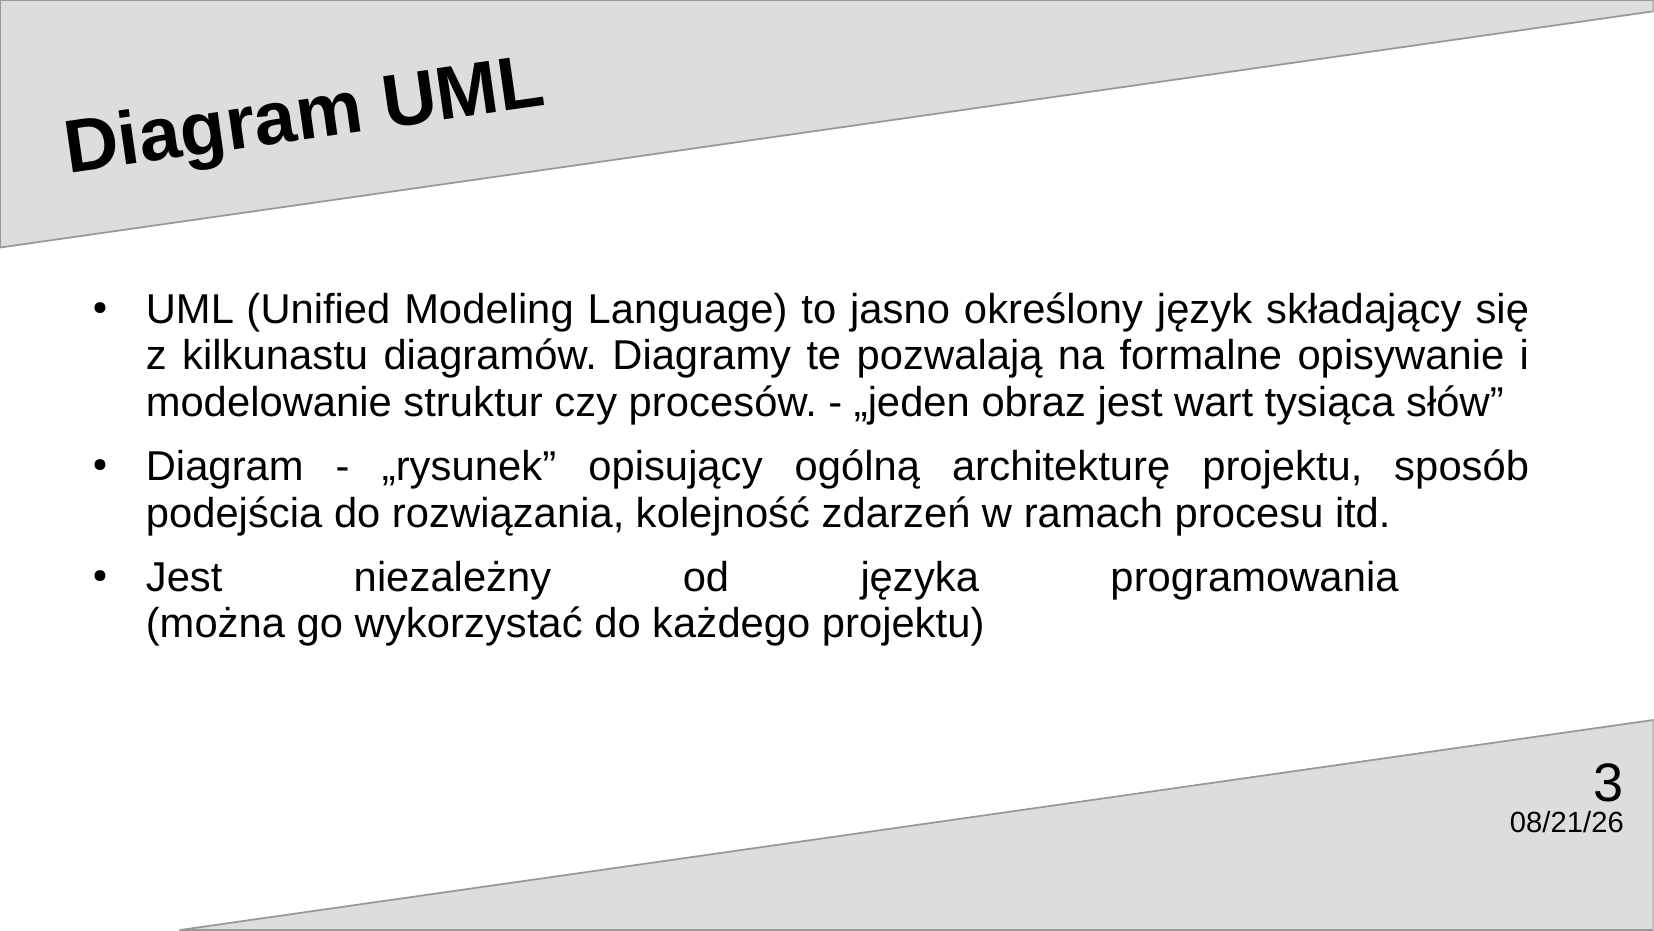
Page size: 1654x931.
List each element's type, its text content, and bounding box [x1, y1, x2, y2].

title Diagram UML [53, 0, 1538, 226]
list UML (Unified Modeling Language) to jasno określony język składający się z kilkunastu diagramów. Diagramy te pozwalają na formalne opisywanie i modelowanie struktur czy procesów. - „jeden obraz jest wart tysiąca słów” Diagram - „rysunek” opisujący ogólną architekturę projektu, sposób podejścia do rozwiązania, kolejność zdarzeń w ramach procesu itd. Jest niezależny od języka programowania (można go wykorzystać do każdego projektu) [75, 285, 1531, 826]
